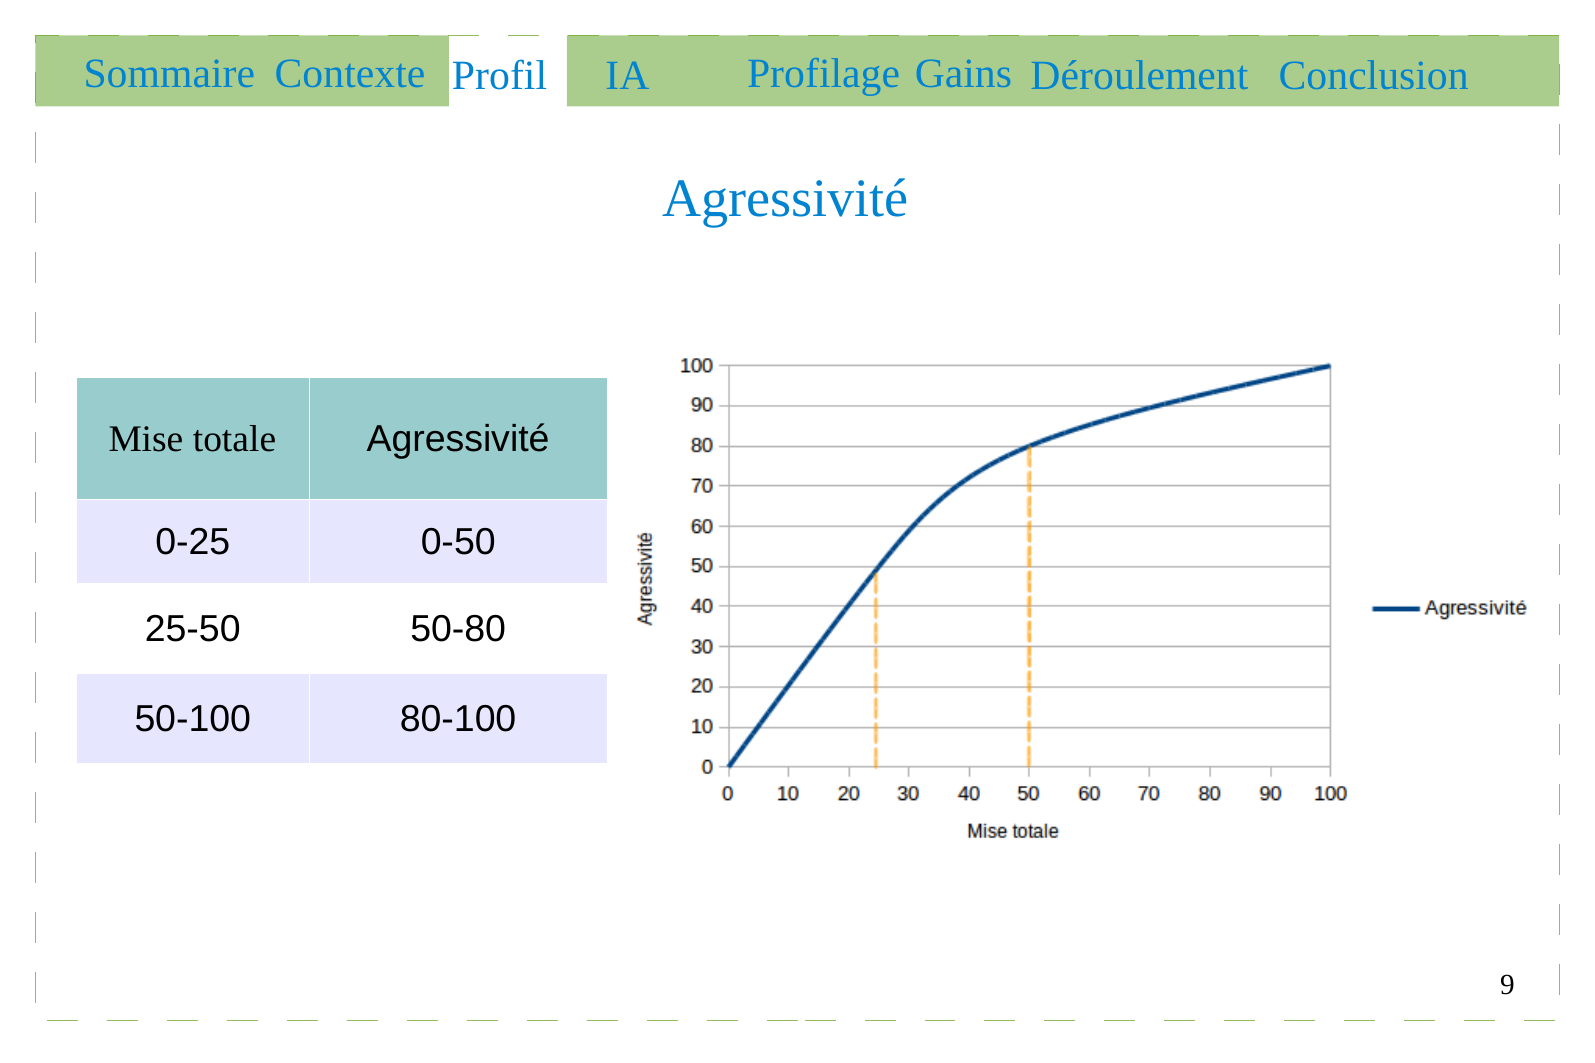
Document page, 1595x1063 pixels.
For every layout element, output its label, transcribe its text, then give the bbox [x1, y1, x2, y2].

text_box IA [590, 45, 804, 107]
table_cell 50-100 [77, 674, 309, 763]
text_box Déroulement [1015, 45, 1264, 107]
text_box Sommaire [68, 42, 284, 105]
text_box Contexte [284, 42, 449, 105]
text_box Profilage [732, 42, 934, 105]
table_cell 80-100 [310, 674, 607, 763]
text_box Agressivité [23, 161, 1548, 237]
table_cell 50-80 [310, 584, 607, 673]
text_box Profil [437, 45, 567, 107]
table_cell 0-50 [310, 500, 607, 583]
table_cell 25-50 [77, 584, 309, 673]
text_box Gains [934, 42, 1040, 105]
picture [602, 343, 1547, 875]
table_header Agressivité [310, 378, 607, 499]
text_box [35, 35, 449, 107]
text_box [566, 35, 1560, 107]
text_box Conclusion [1264, 45, 1501, 107]
table_cell 0-25 [77, 500, 309, 583]
table_header Mise totale [77, 378, 309, 499]
